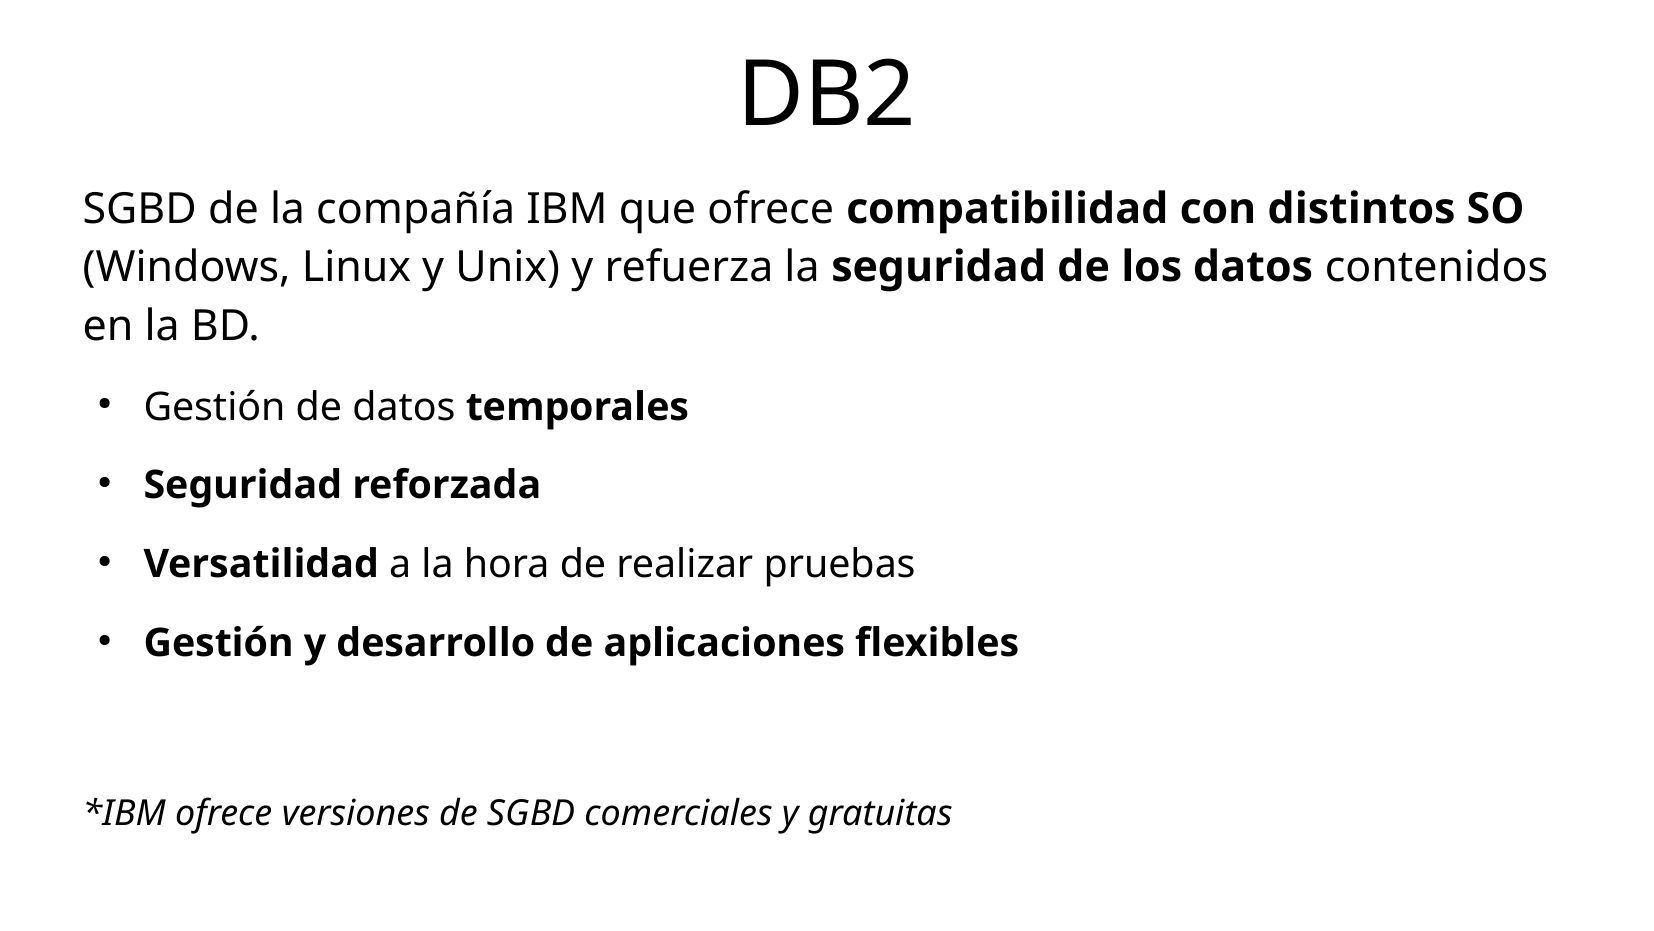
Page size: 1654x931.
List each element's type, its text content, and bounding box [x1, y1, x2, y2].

title DB2 [82, 37, 1571, 142]
list SGBD de la compañía IBM que ofrece compatibilidad con distintos SO (Windows, Linux y Unix) y refuerza la seguridad de los datos contenidos en la BD. Gestión de datos temporales Seguridad reforzada Versatilidad a la hora de realizar pruebas Gestión y desarrollo de aplicaciones flexibles *IBM ofrece versiones de SGBD comerciales y gratuitas [82, 177, 1571, 839]
